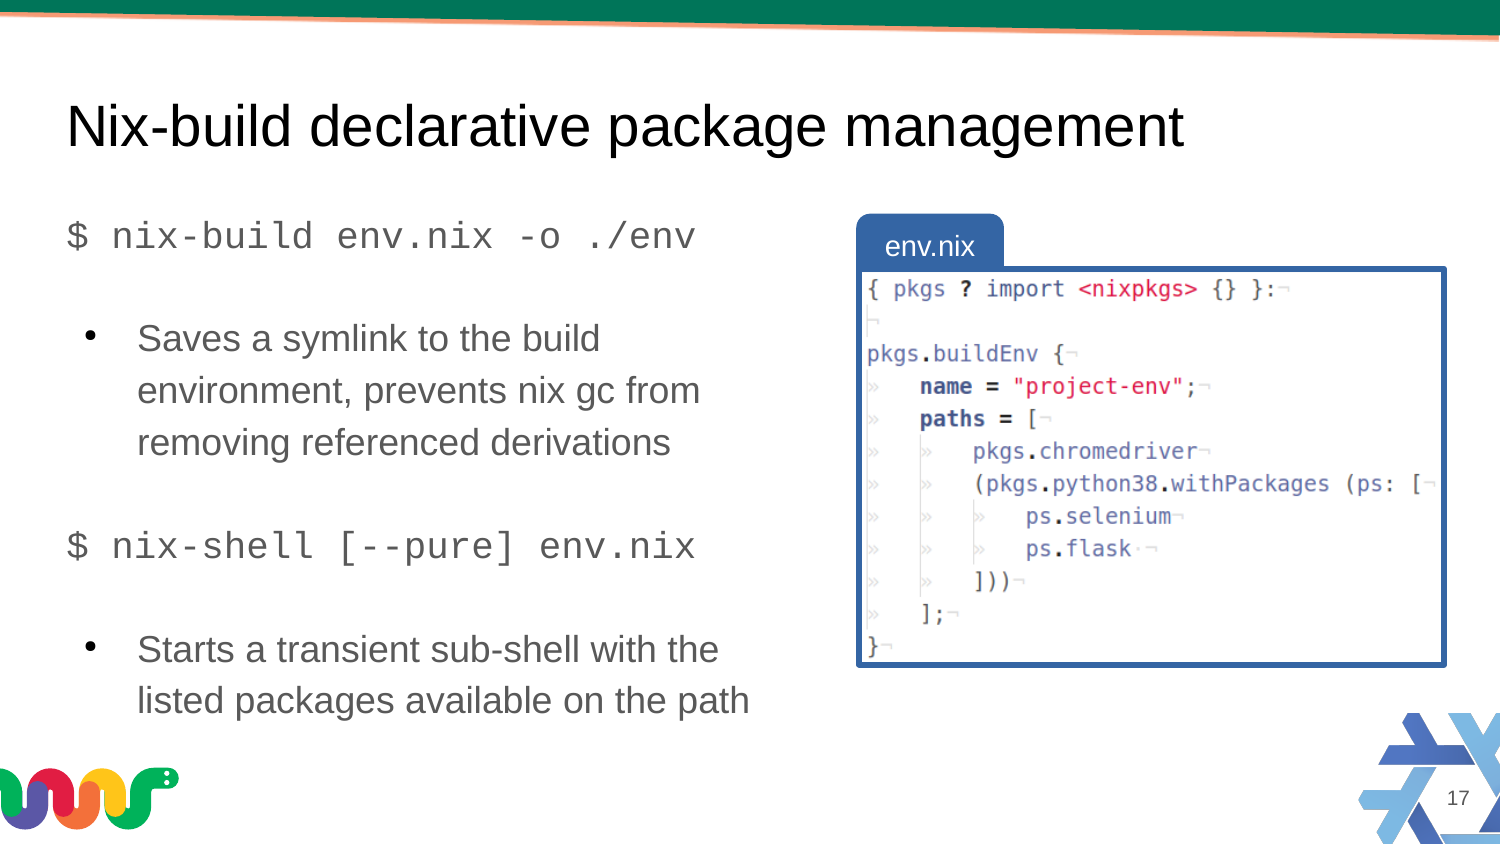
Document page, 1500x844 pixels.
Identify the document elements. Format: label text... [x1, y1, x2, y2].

picture [862, 271, 1441, 662]
text_box env.nix [859, 216, 1001, 266]
list $ nix-build env.nix -o ./env Saves a symlink to the build environment, prevents nix gc from removing referenced derivations $ nix-shell [--pure] env.nix Starts a transient sub-shell with the listed packages available on the path [51, 189, 815, 750]
picture [1358, 713, 1500, 844]
title Nix-build declarative package management [51, 72, 1449, 167]
